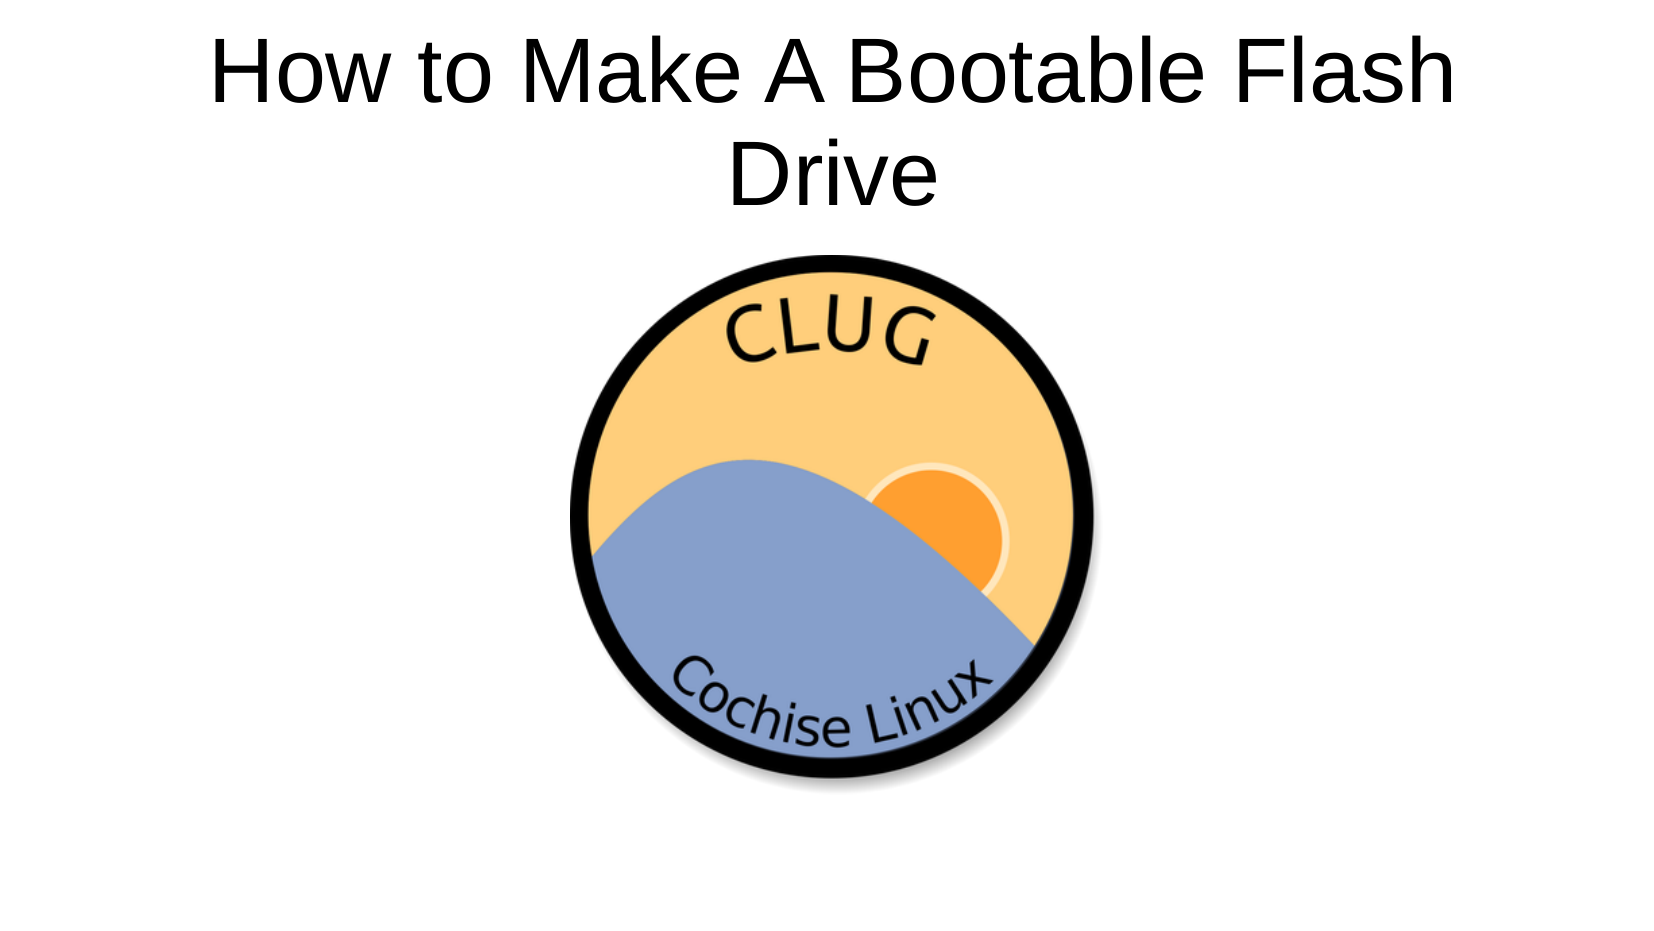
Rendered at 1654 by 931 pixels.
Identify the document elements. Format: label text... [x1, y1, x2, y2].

title How to Make A Bootable Flash Drive [90, 19, 1579, 226]
picture [570, 255, 1103, 796]
